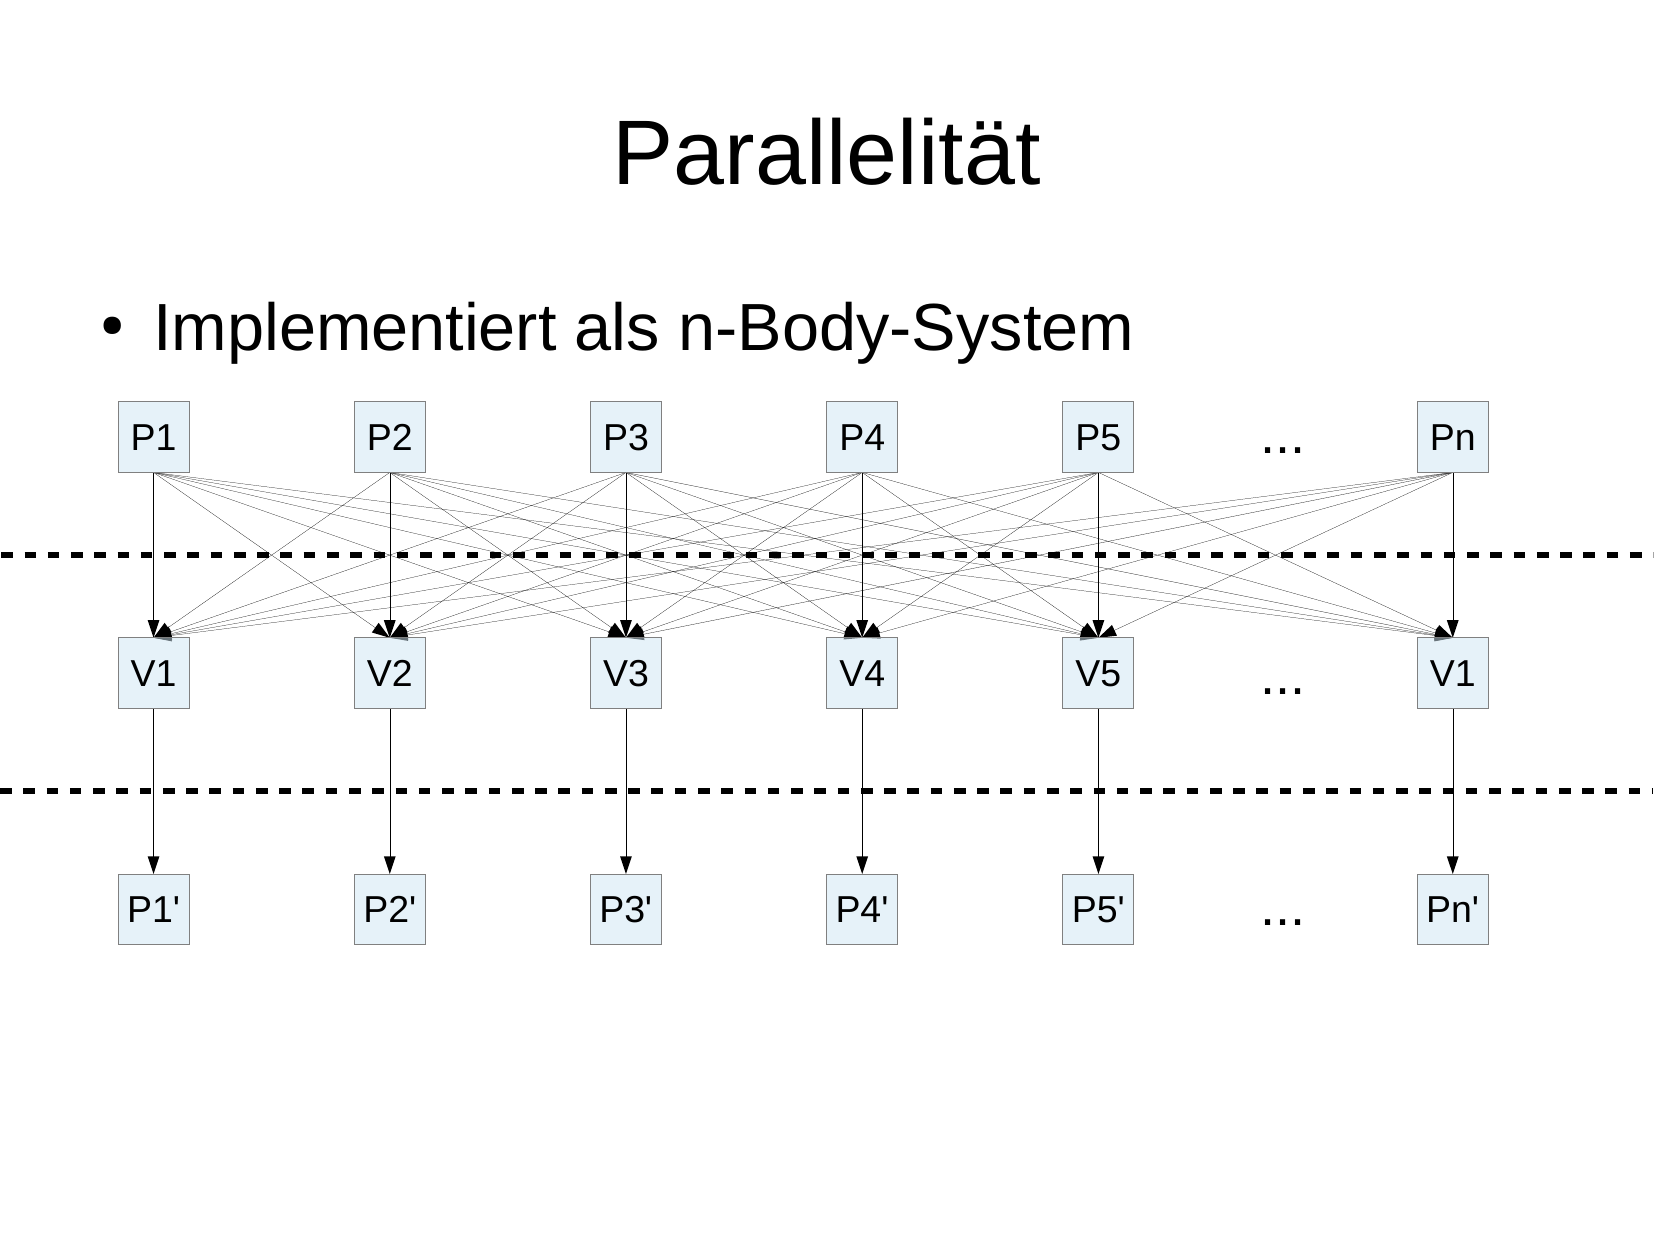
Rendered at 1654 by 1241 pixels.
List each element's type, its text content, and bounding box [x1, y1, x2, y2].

text_box P5' [1062, 874, 1134, 945]
text_box V5 [1062, 637, 1134, 709]
text_box V4 [826, 637, 898, 709]
text_box ... [1246, 637, 1329, 714]
text_box Pn [1417, 401, 1489, 473]
text_box P2' [354, 874, 426, 945]
text_box P3 [590, 401, 662, 473]
text_box ... [1246, 397, 1329, 473]
text_box V3 [590, 637, 662, 709]
text_box V2 [354, 637, 426, 709]
text_box P3' [590, 874, 662, 945]
text_box P1' [118, 874, 190, 945]
text_box P4 [826, 401, 898, 473]
list Implementiert als n-Body-System [82, 290, 1538, 1010]
text_box V1 [118, 637, 190, 709]
text_box P1 [118, 401, 190, 473]
text_box P2 [354, 401, 426, 473]
text_box P5 [1062, 401, 1134, 473]
text_box ... [1246, 869, 1329, 945]
title Parallelität [82, 49, 1571, 257]
text_box V1 [1417, 637, 1489, 709]
text_box P4' [826, 874, 898, 945]
text_box Pn' [1417, 874, 1489, 945]
